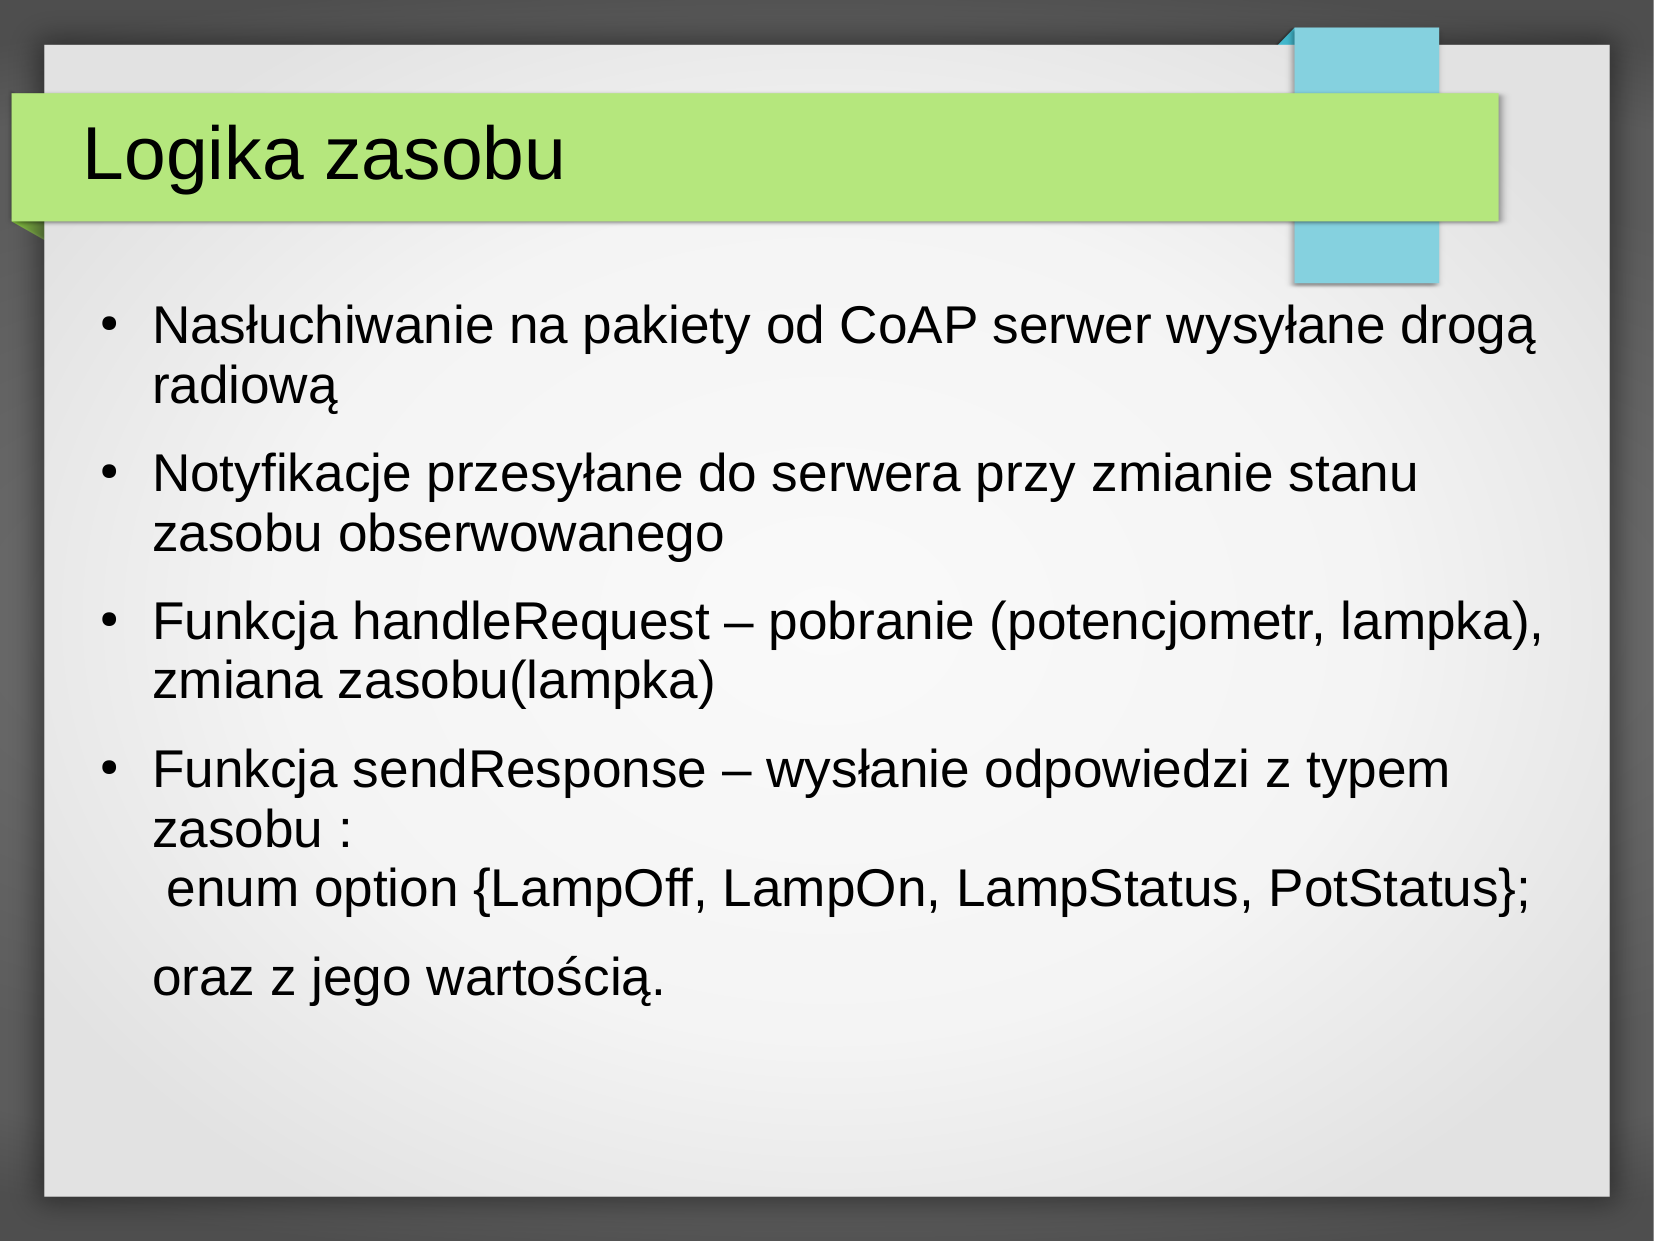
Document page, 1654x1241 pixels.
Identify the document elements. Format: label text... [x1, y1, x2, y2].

title Logika zasobu [82, 94, 1264, 213]
picture [0, 0, 1654, 1241]
list Nasłuchiwanie na pakiety od CoAP serwer wysyłane drogą radiową Notyfikacje przesyłane do serwera przy zmianie stanu zasobu obserwowanego Funkcja handleRequest – pobranie (potencjometr, lampka), zmiana zasobu(lampka) Funkcja sendResponse – wysłanie odpowiedzi z typem zasobu : enum option {LampOff, LampOn, LampStatus, PotStatus}; oraz z jego wartością. [82, 295, 1571, 1015]
